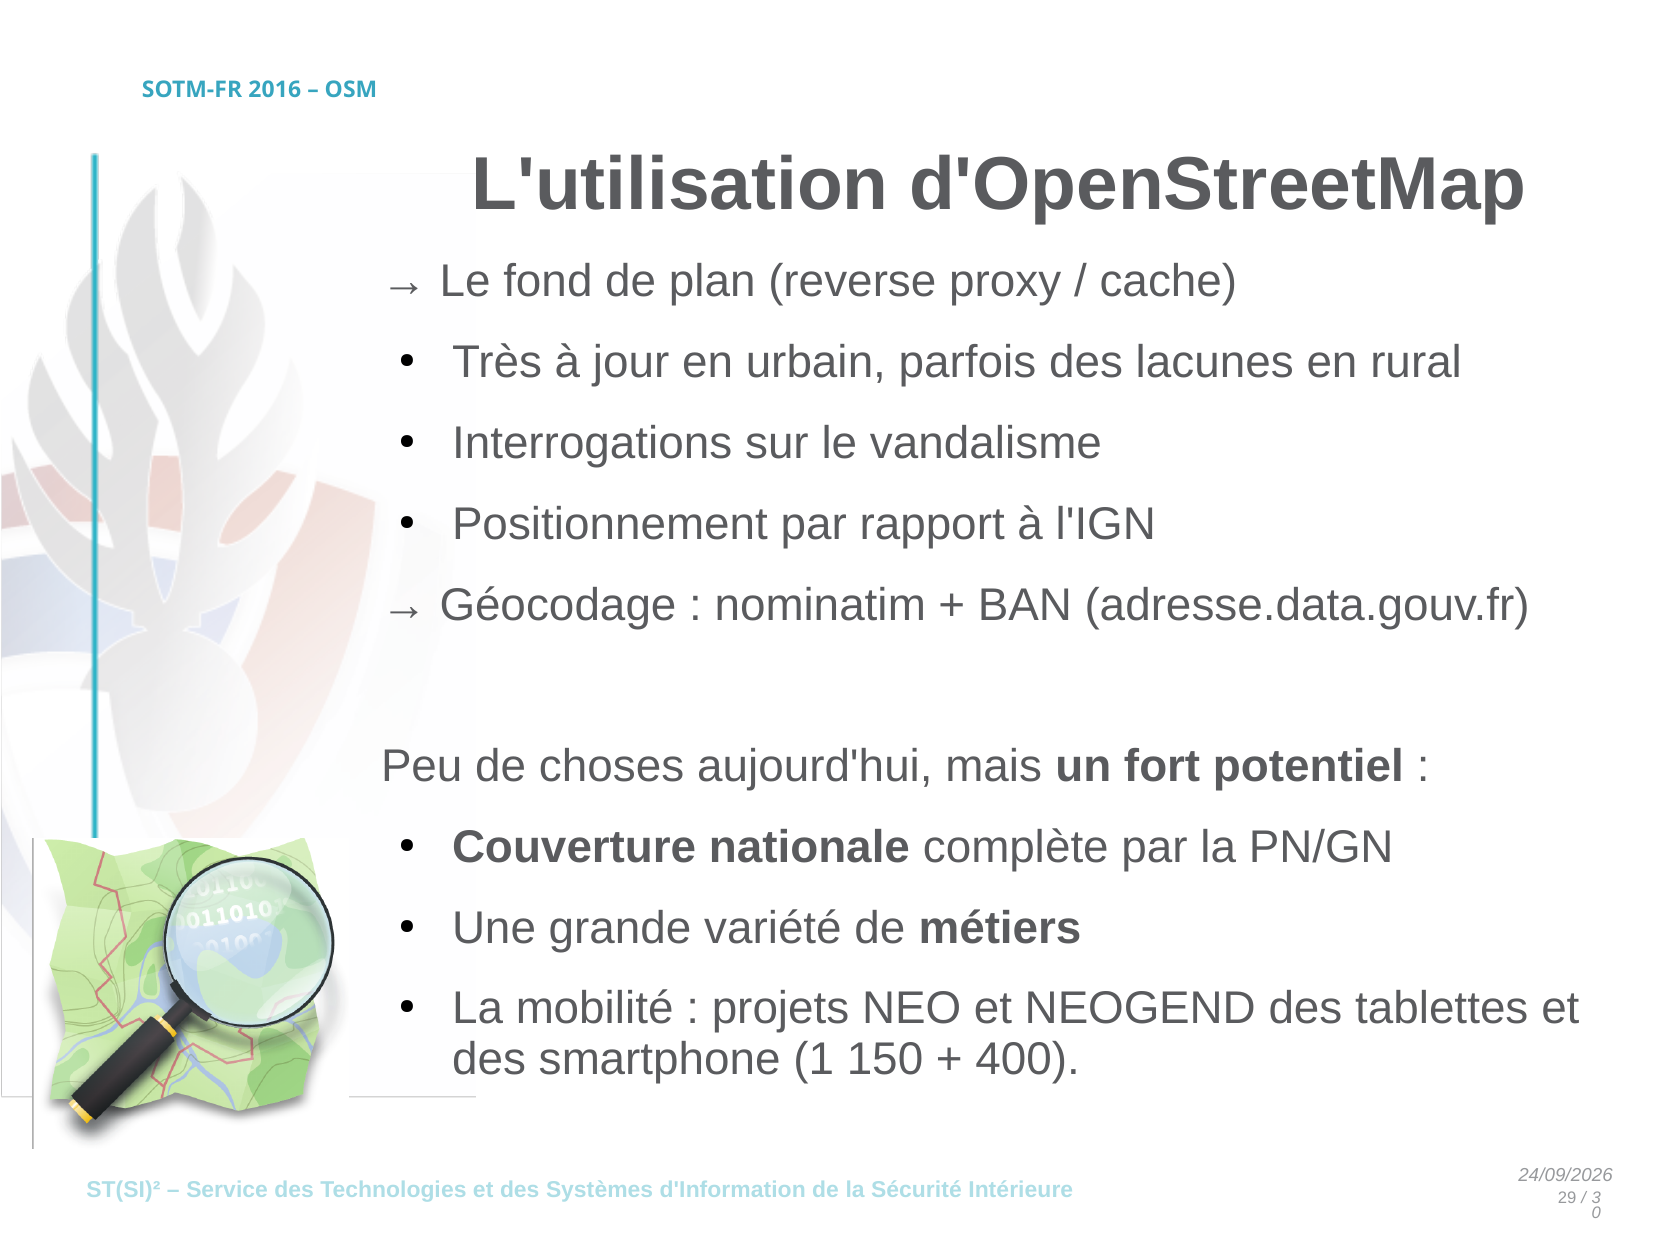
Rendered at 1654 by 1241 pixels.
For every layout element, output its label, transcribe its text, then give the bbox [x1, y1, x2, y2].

list L'utilisation d'OpenStreetMap → Le fond de plan (reverse proxy / cache) Très à jour en urbain, parfois des lacunes en rural Interrogations sur le vandalisme Positionnement par rapport à l'IGN → Géocodage : nominatim + BAN (adresse.data.gouv.fr) Peu de choses aujourd'hui, mais un fort potentiel : Couverture nationale complète par la PN/GN Une grande variété de métiers La mobilité : projets NEO et NEOGEND des tablettes et des smartphone (1 150 + 400). [381, 141, 1619, 1241]
title SOTM-FR 2016 – OSM [141, 70, 1571, 107]
picture [0, 86, 476, 1176]
